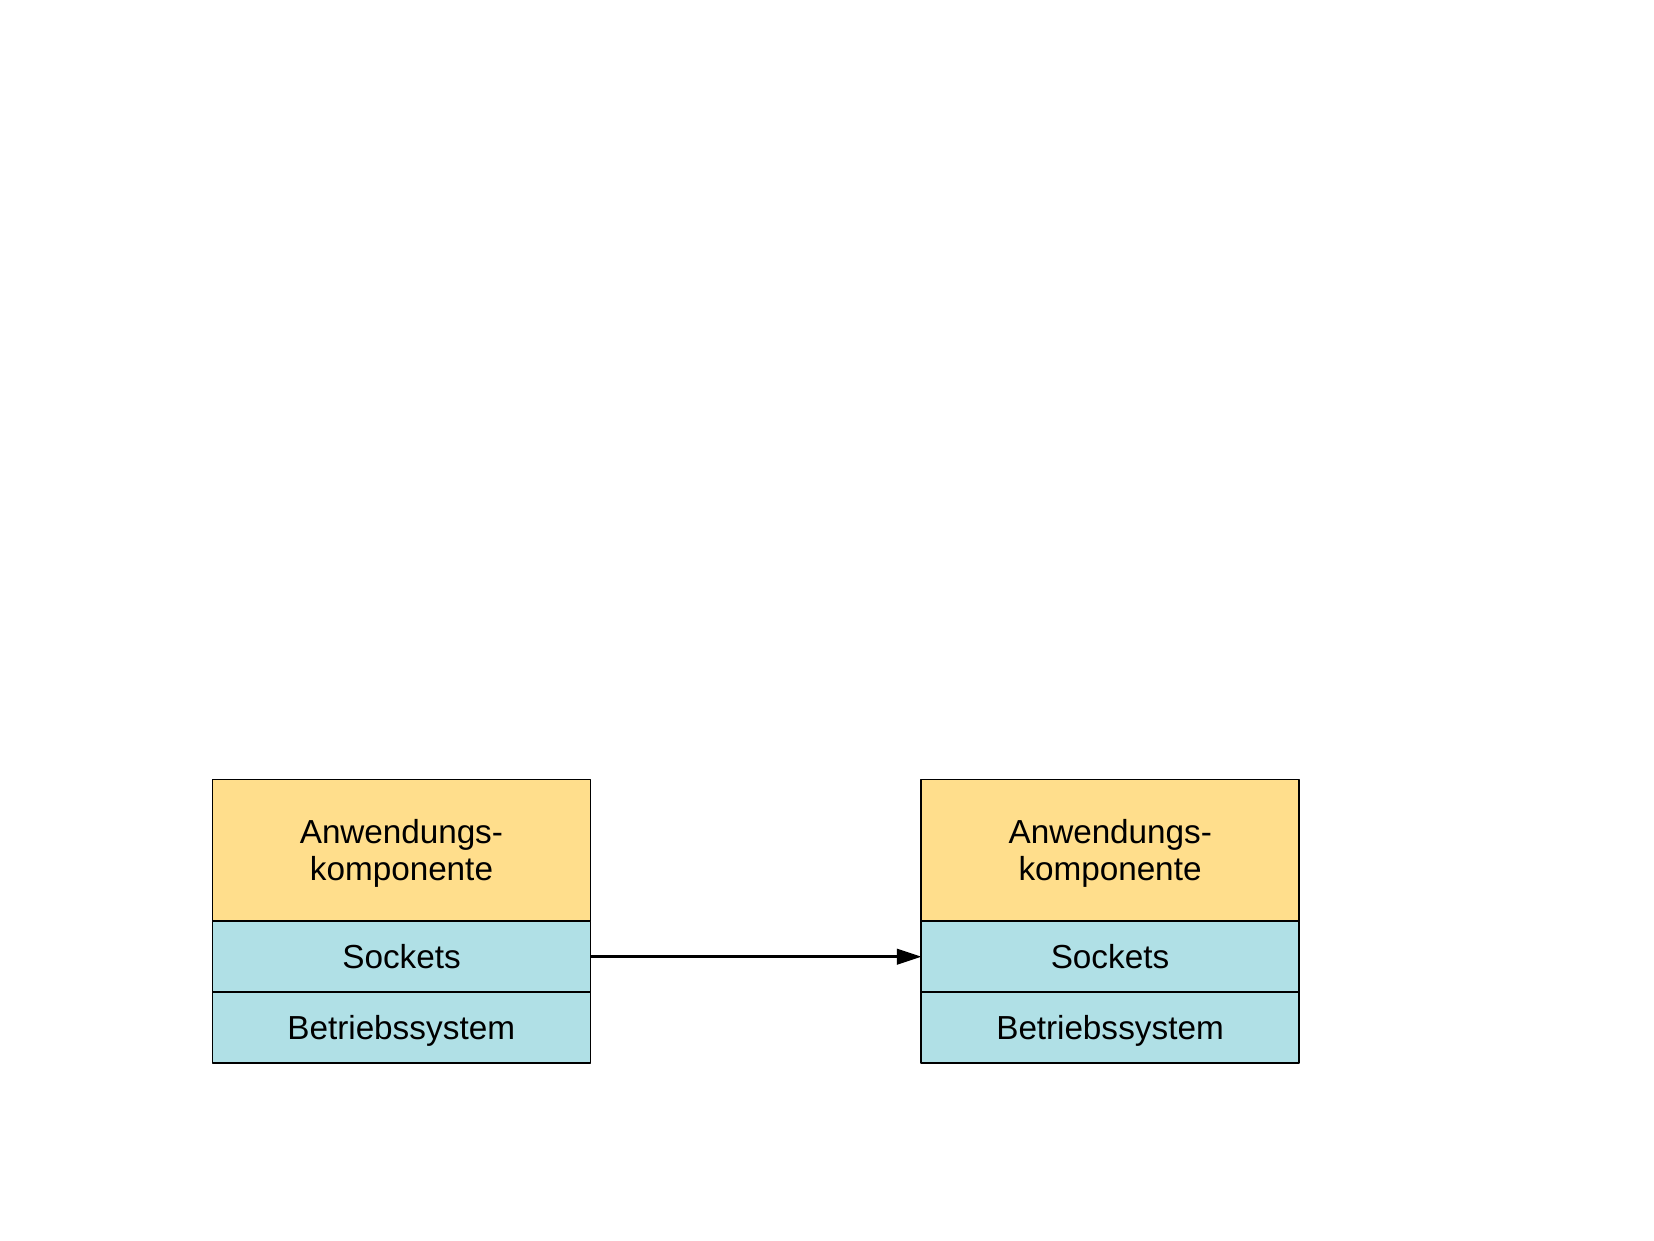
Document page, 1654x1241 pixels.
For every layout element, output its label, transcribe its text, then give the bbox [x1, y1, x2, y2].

text_box Anwendungs- komponente [212, 779, 591, 922]
text_box Sockets [212, 922, 591, 993]
text_box Betriebssystem [921, 993, 1300, 1063]
text_box Anwendungs- komponente [921, 779, 1300, 922]
text_box Sockets [921, 922, 1300, 993]
text_box Betriebssystem [212, 993, 591, 1063]
